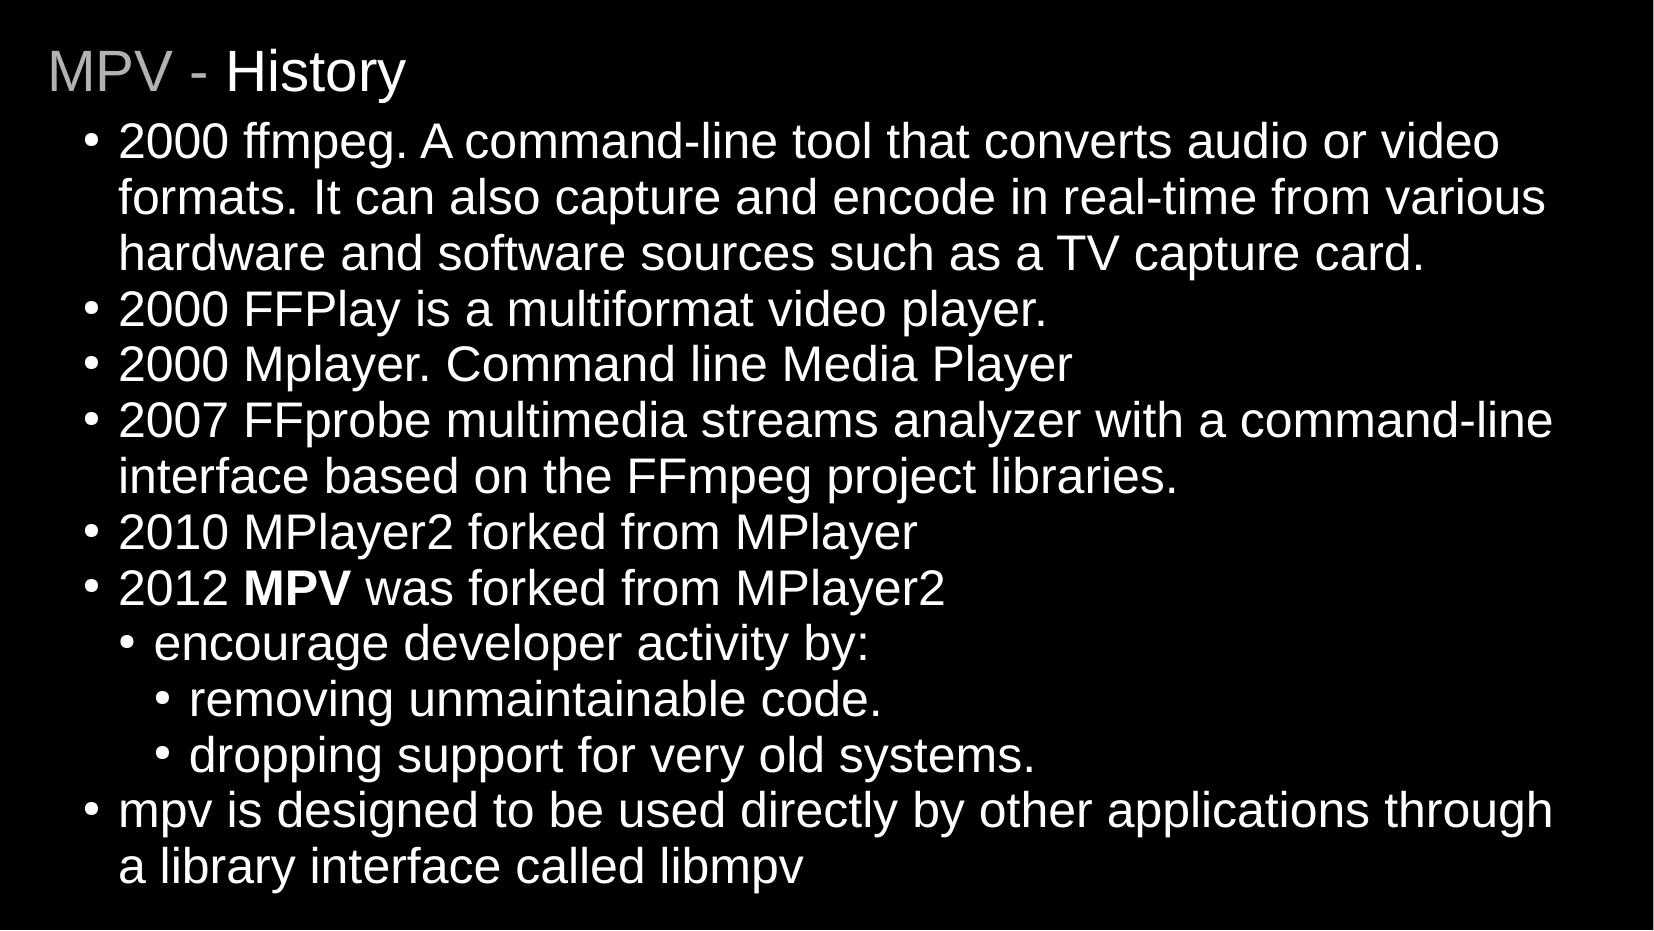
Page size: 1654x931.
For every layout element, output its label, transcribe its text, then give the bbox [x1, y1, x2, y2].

title MPV - History [47, 29, 1630, 114]
subtitle 2000 ffmpeg. A command-line tool that converts audio or video formats. It can also capture and encode in real-time from various hardware and software sources such as a TV capture card. 2000 FFPlay is a multiformat video player. 2000 Mplayer. Command line Media Player 2007 FFprobe multimedia streams analyzer with a command-line interface based on the FFmpeg project libraries. 2010 MPlayer2 forked from MPlayer 2012 MPV was forked from MPlayer2 encourage developer activity by: removing unmaintainable code. dropping support for very old systems. mpv is designed to be used directly by other applications through a library interface called libmpv [82, 113, 1571, 895]
